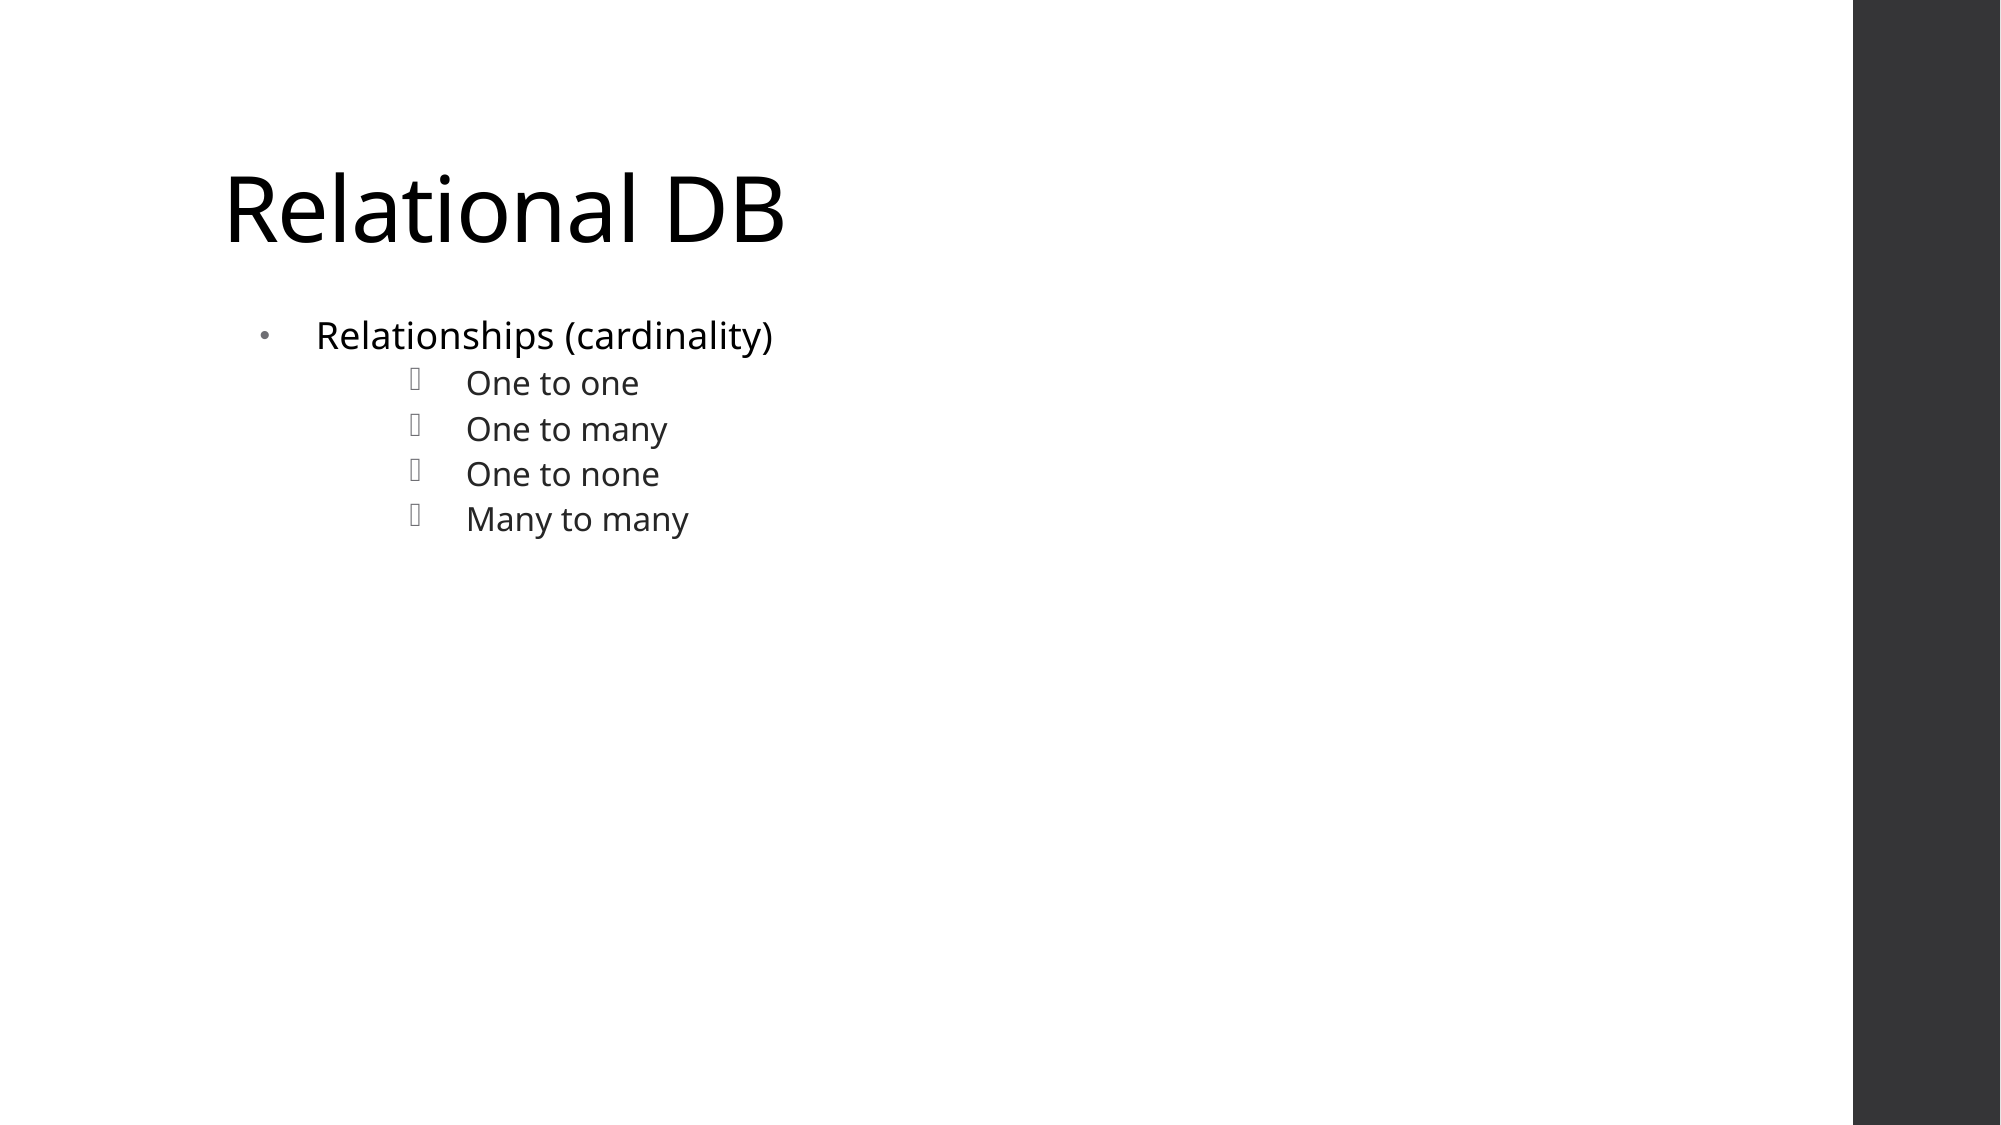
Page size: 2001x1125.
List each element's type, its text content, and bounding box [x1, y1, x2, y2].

title Relational DB [206, 60, 1797, 278]
list Relationships (cardinality) One to one One to many One to none Many to many [206, 299, 1617, 1014]
